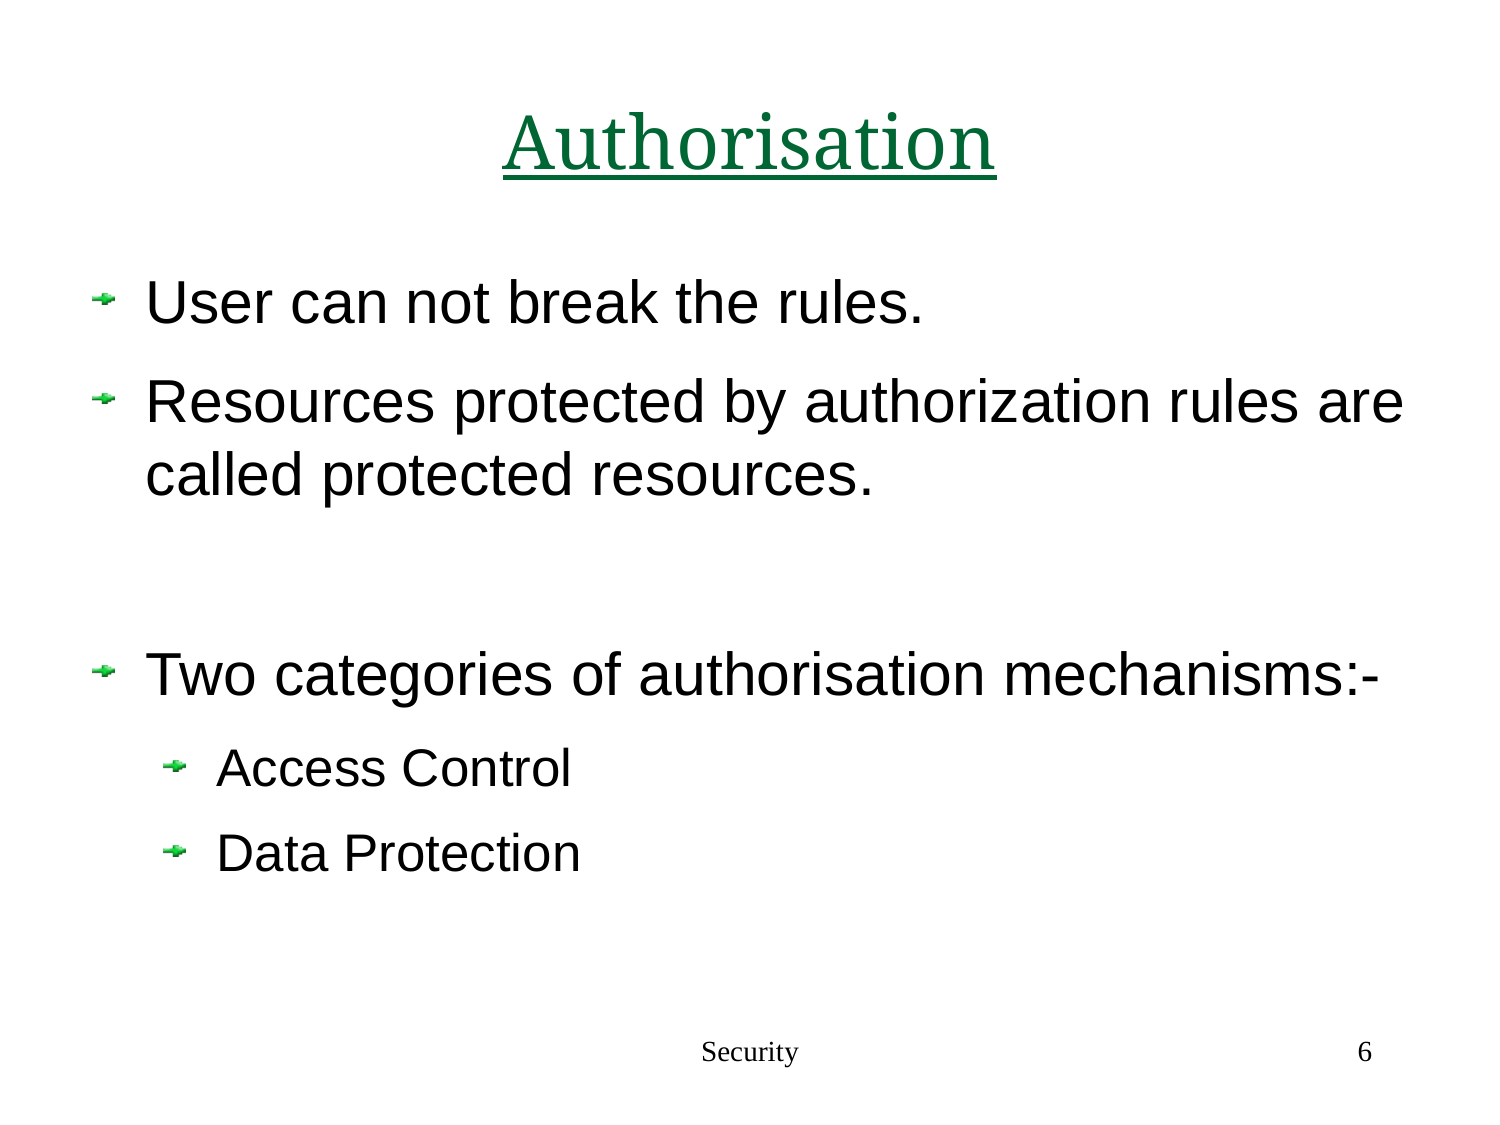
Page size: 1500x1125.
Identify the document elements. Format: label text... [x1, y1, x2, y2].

title Authorisation [75, 45, 1425, 233]
footer Security [512, 1025, 988, 1100]
slide_number <number> [1074, 1025, 1388, 1100]
list User can not break the rules. Resources protected by authorization rules are called protected resources. Two categories of authorisation mechanisms:- Access Control Data Protection [75, 262, 1425, 1006]
